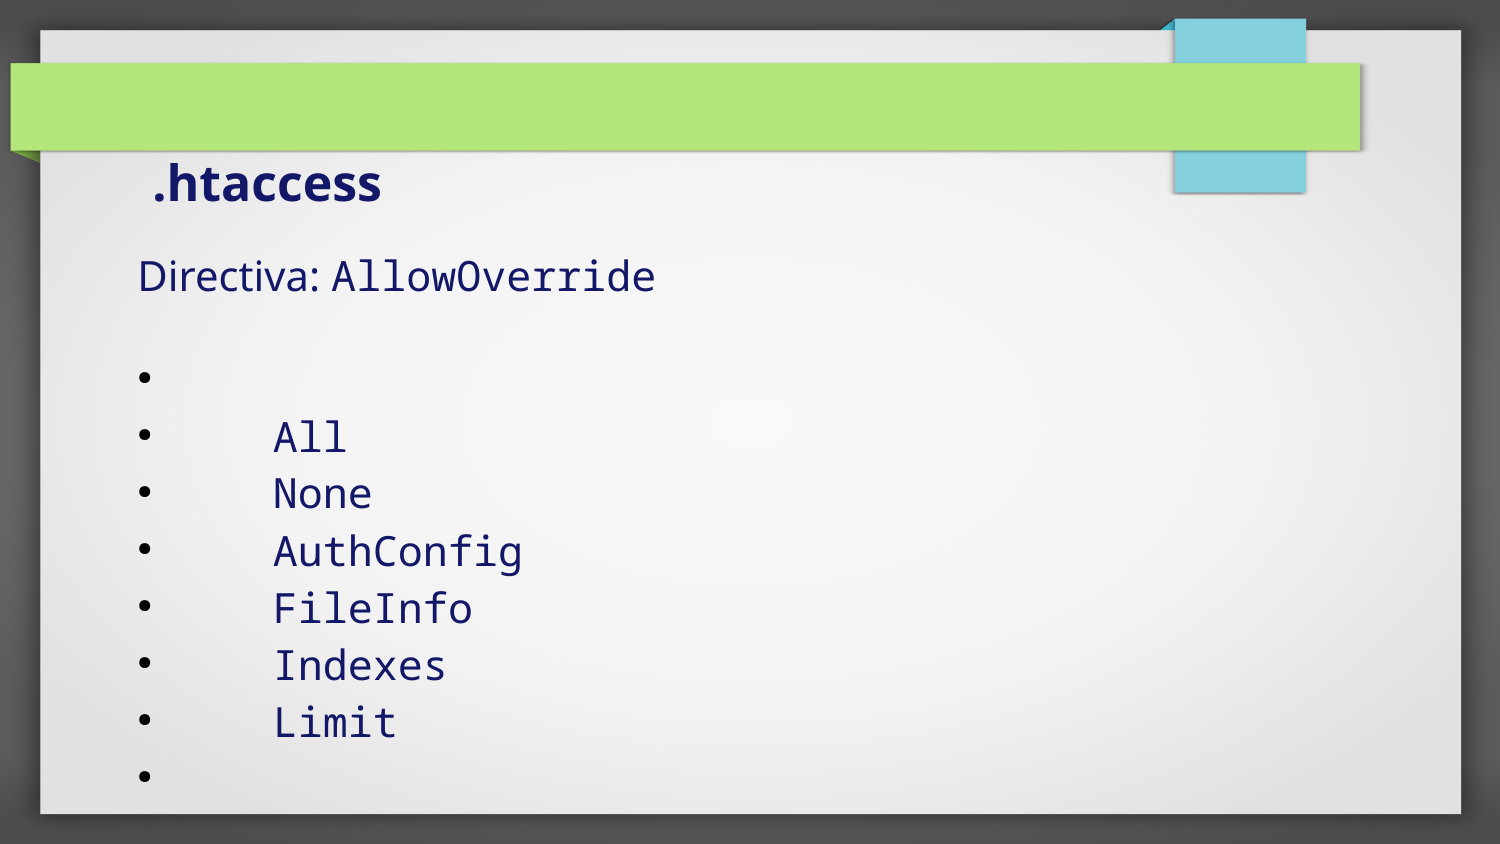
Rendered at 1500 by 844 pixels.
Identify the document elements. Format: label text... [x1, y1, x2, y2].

text_box Directiva: AllowOverride All None AuthConfig FileInfo Indexes Limit [137, 246, 1394, 844]
picture [0, 0, 1500, 844]
title .htaccess [137, 146, 1011, 227]
